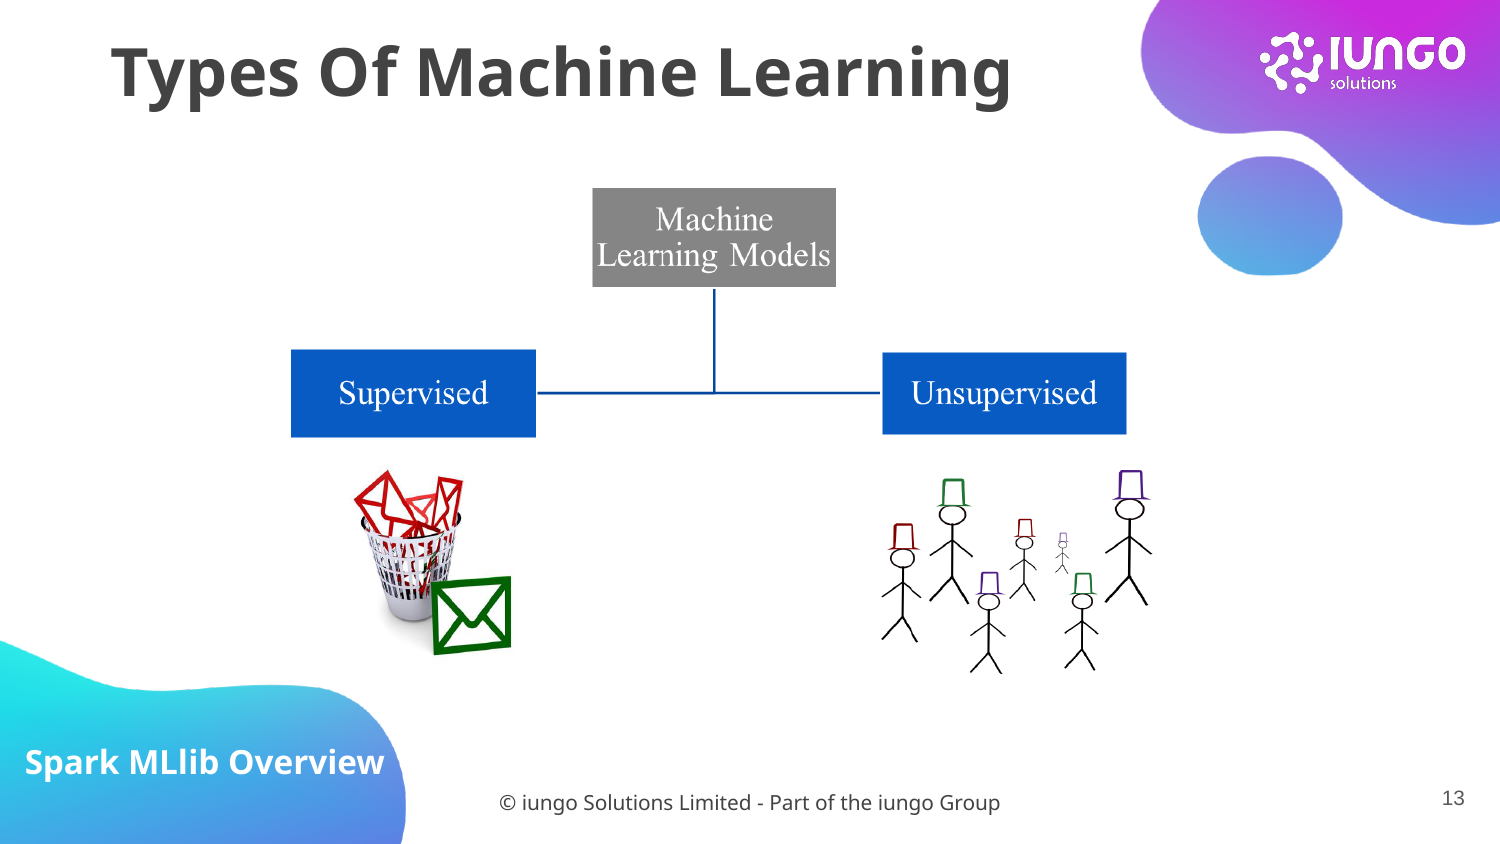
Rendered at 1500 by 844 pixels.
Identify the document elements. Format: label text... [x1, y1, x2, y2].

title Types Of Machine Learning [95, 30, 1162, 125]
picture [0, 0, 1500, 844]
subtitle Spark MLlib Overview [9, 719, 411, 844]
slide_number <number> [1389, 764, 1480, 830]
